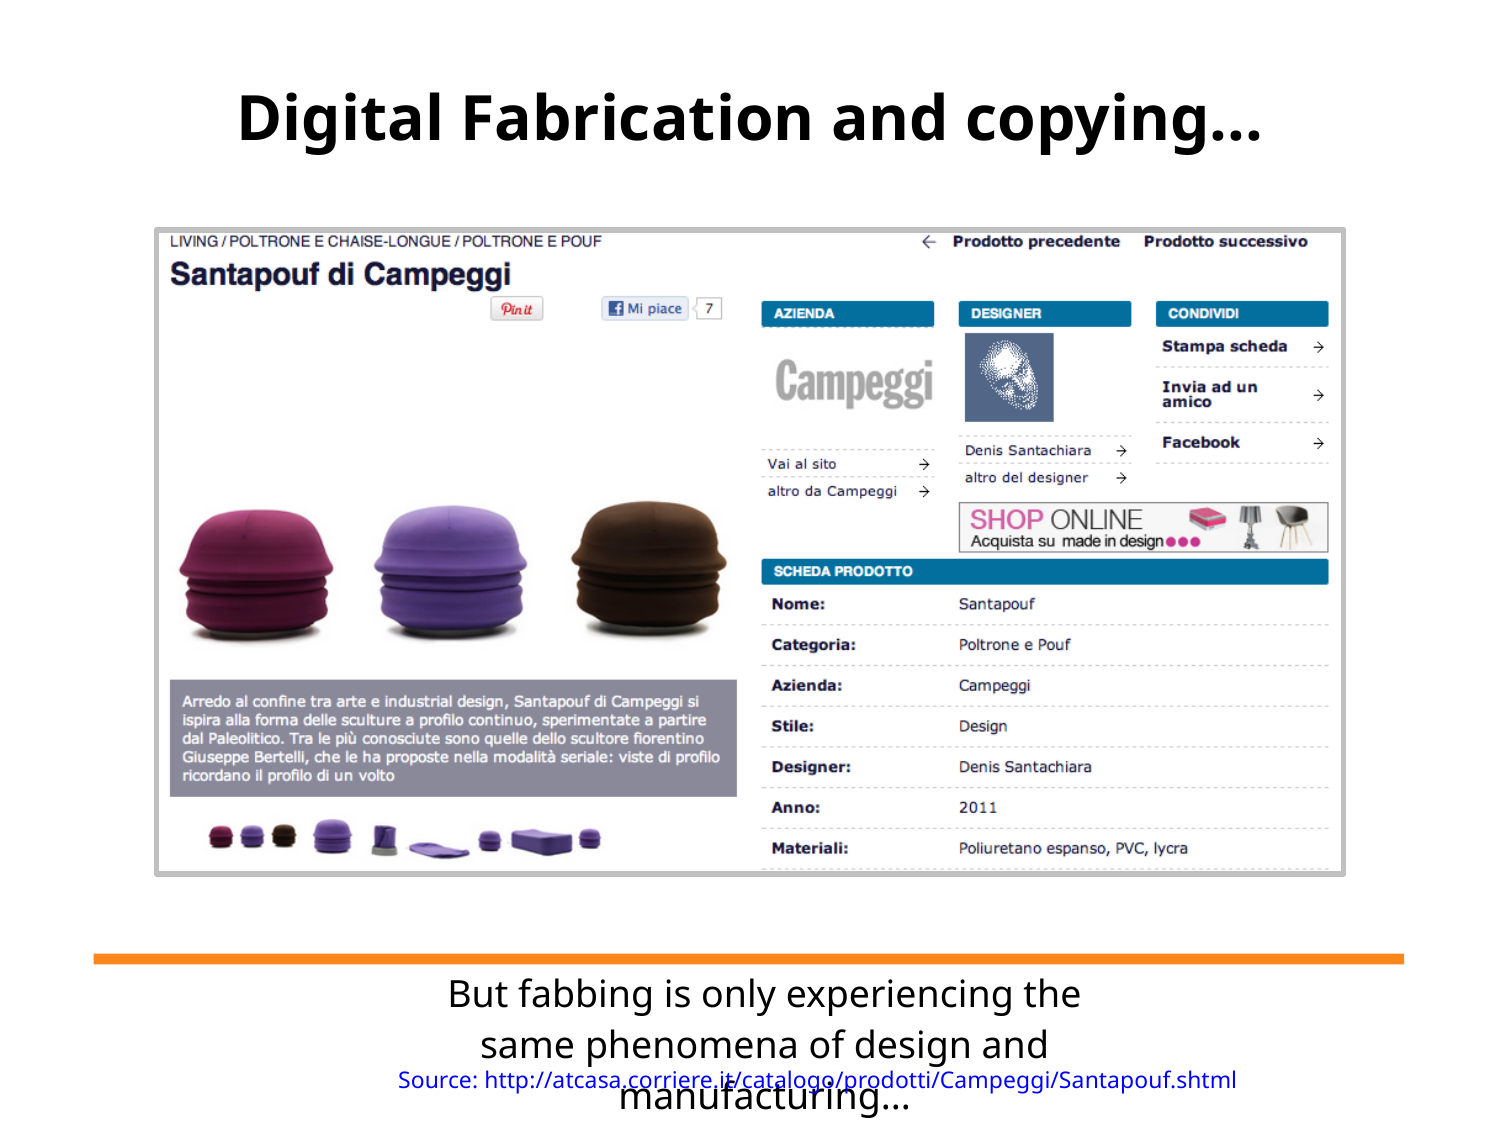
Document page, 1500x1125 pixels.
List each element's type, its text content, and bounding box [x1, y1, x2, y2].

text_box Source: http://atcasa.corriere.it/catalogo/prodotti/Campeggi/Santapouf.shtml [383, 1056, 1117, 1098]
title Digital Fabrication and copying... [75, 44, 1426, 188]
text_box But fabbing is only experiencing the same phenomena of design and manufacturing... [382, 960, 1148, 1064]
picture [0, 0, 1500, 1125]
